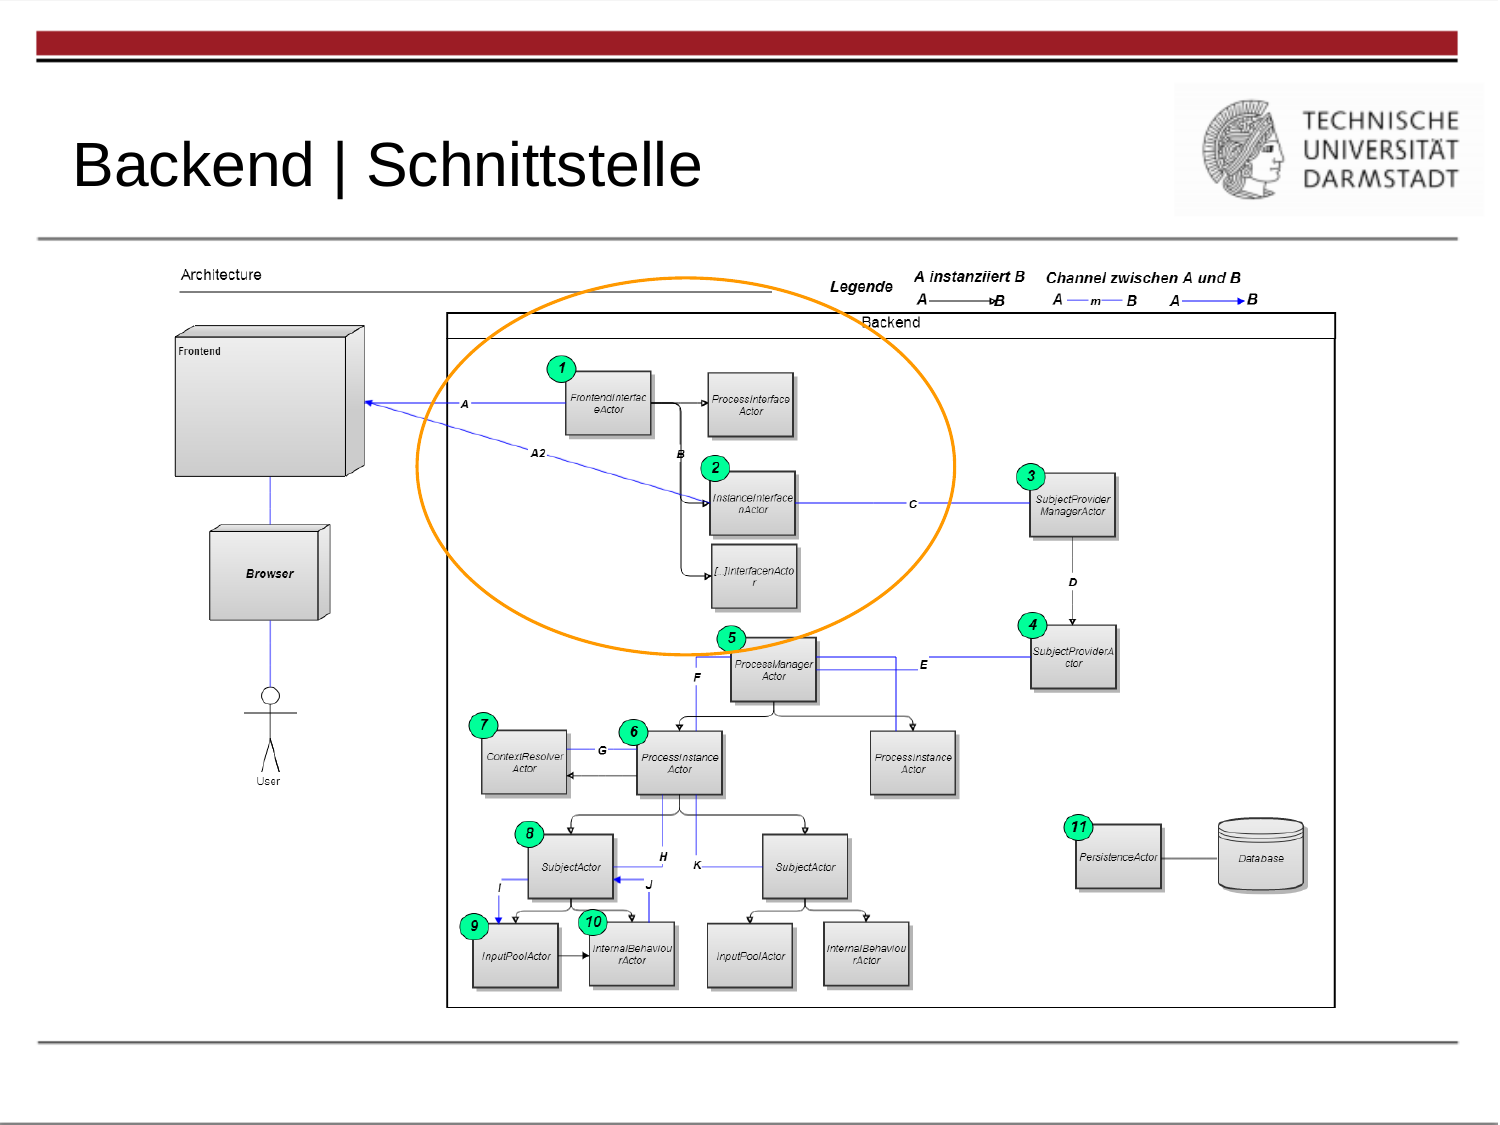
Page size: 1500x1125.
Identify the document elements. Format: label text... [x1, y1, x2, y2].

text_box Backend | Schnittstelle [57, 109, 1131, 213]
text_box [0, 0, 1498, 1125]
